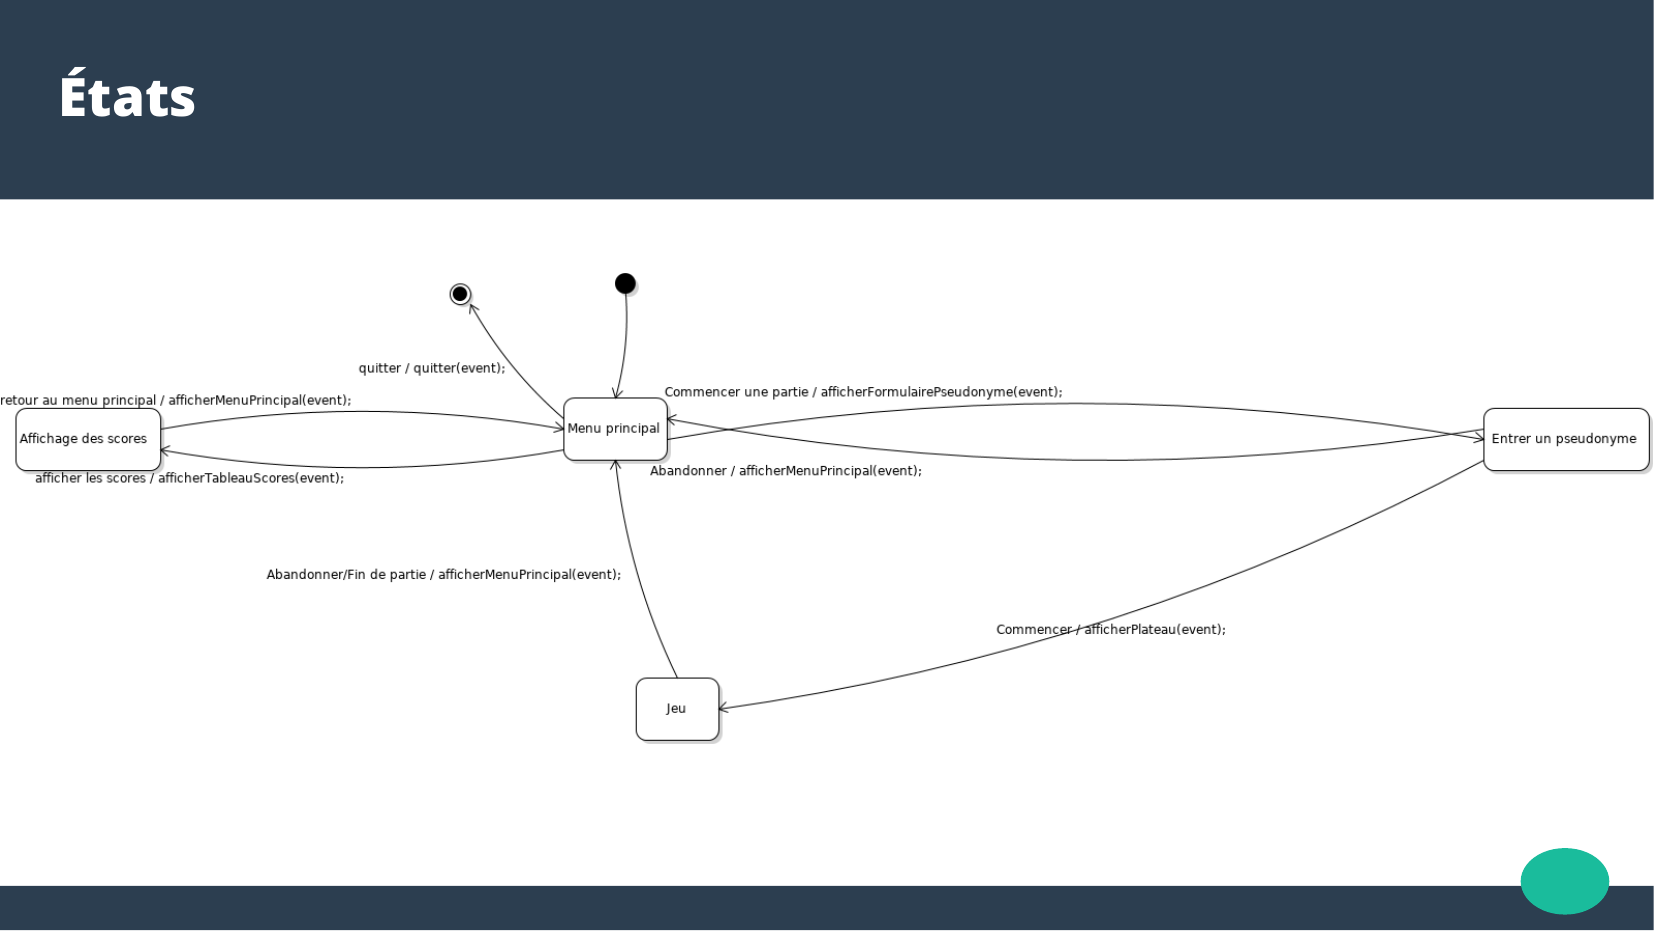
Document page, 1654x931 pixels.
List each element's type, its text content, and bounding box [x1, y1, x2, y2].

title États [59, 37, 1595, 156]
picture [0, 273, 1654, 745]
